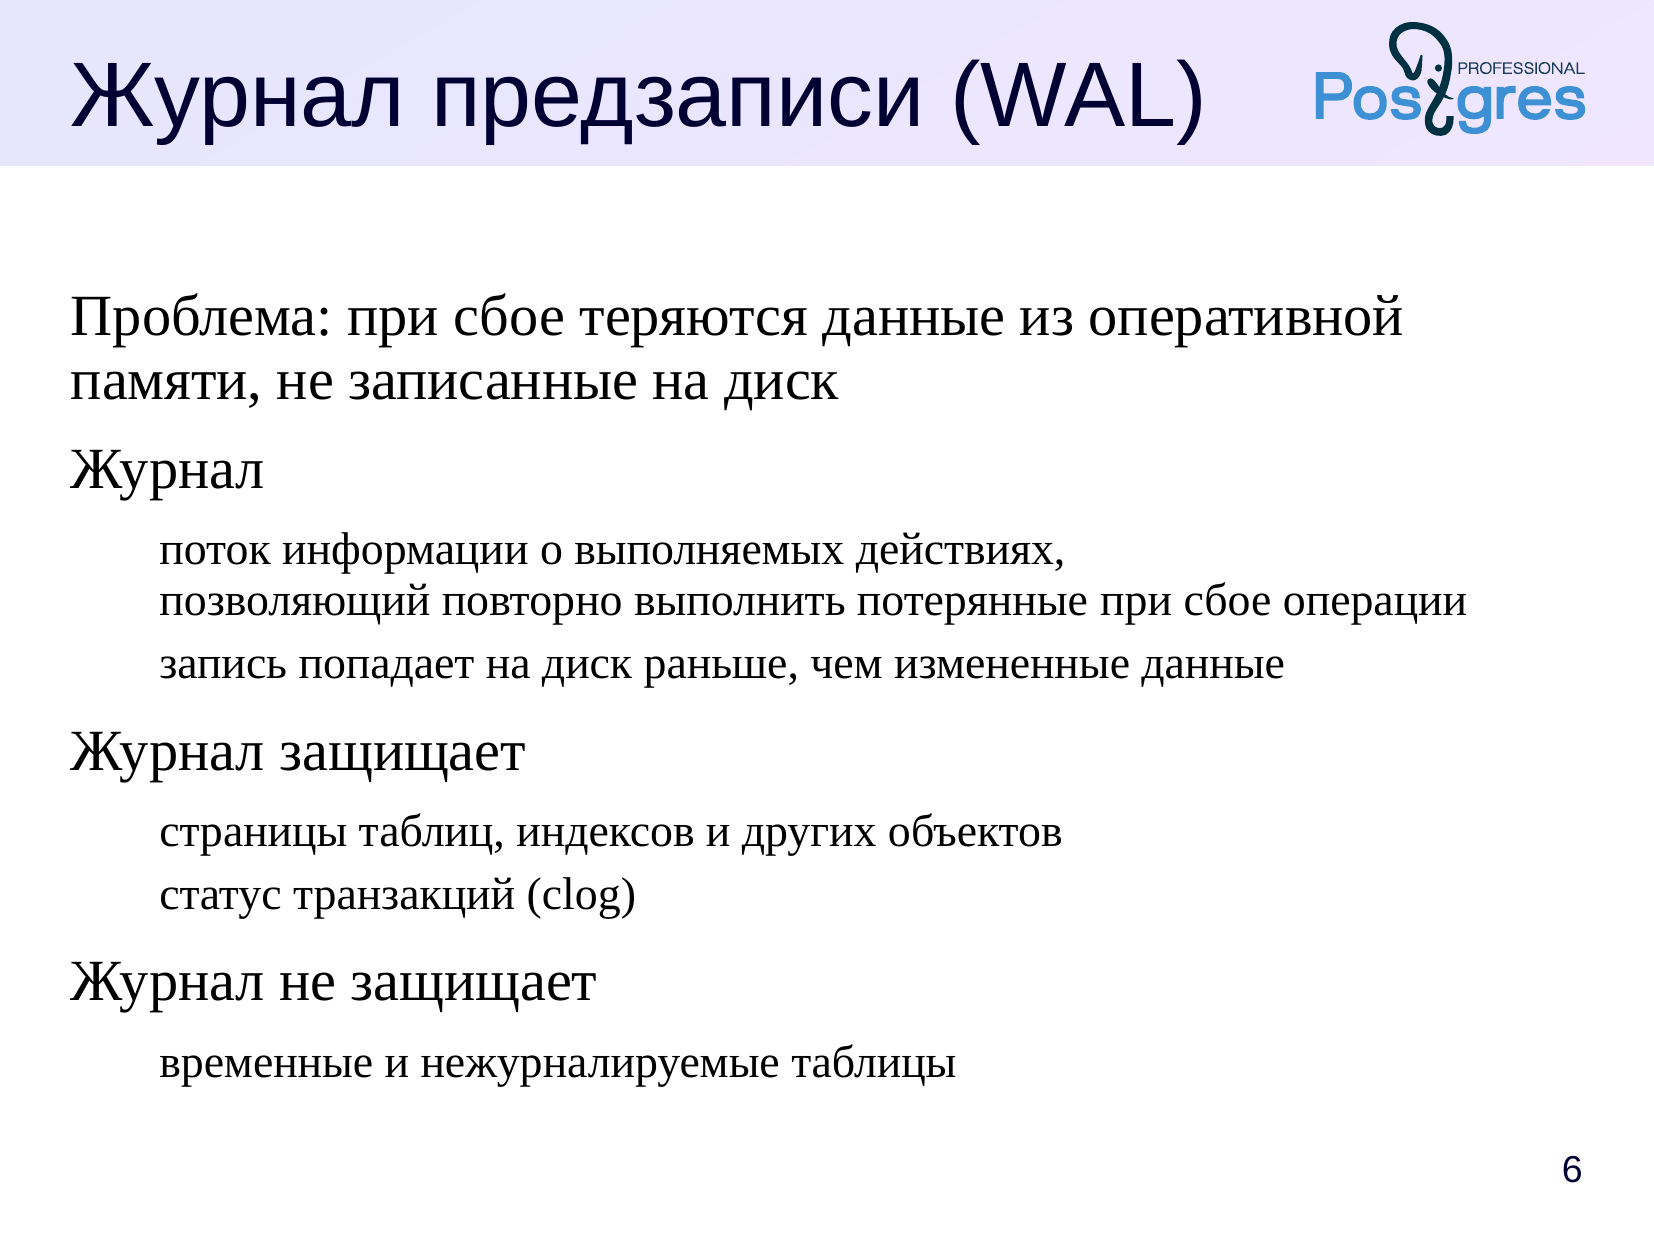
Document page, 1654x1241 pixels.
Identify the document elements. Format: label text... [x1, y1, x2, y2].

title Журнал предзаписи (WAL) [70, 43, 1241, 147]
list Проблема: при сбое теряются данные из оперативной памяти, не записанные на диск Журнал поток информации о выполняемых действиях, позволяющий повторно выполнить потерянные при сбое операции запись попадает на диск раньше, чем измененные данные Журнал защищает страницы таблиц, индексов и других объектов статус транзакций (clog) Журнал не защищает временные и нежурналируемые таблицы [70, 283, 1583, 1141]
